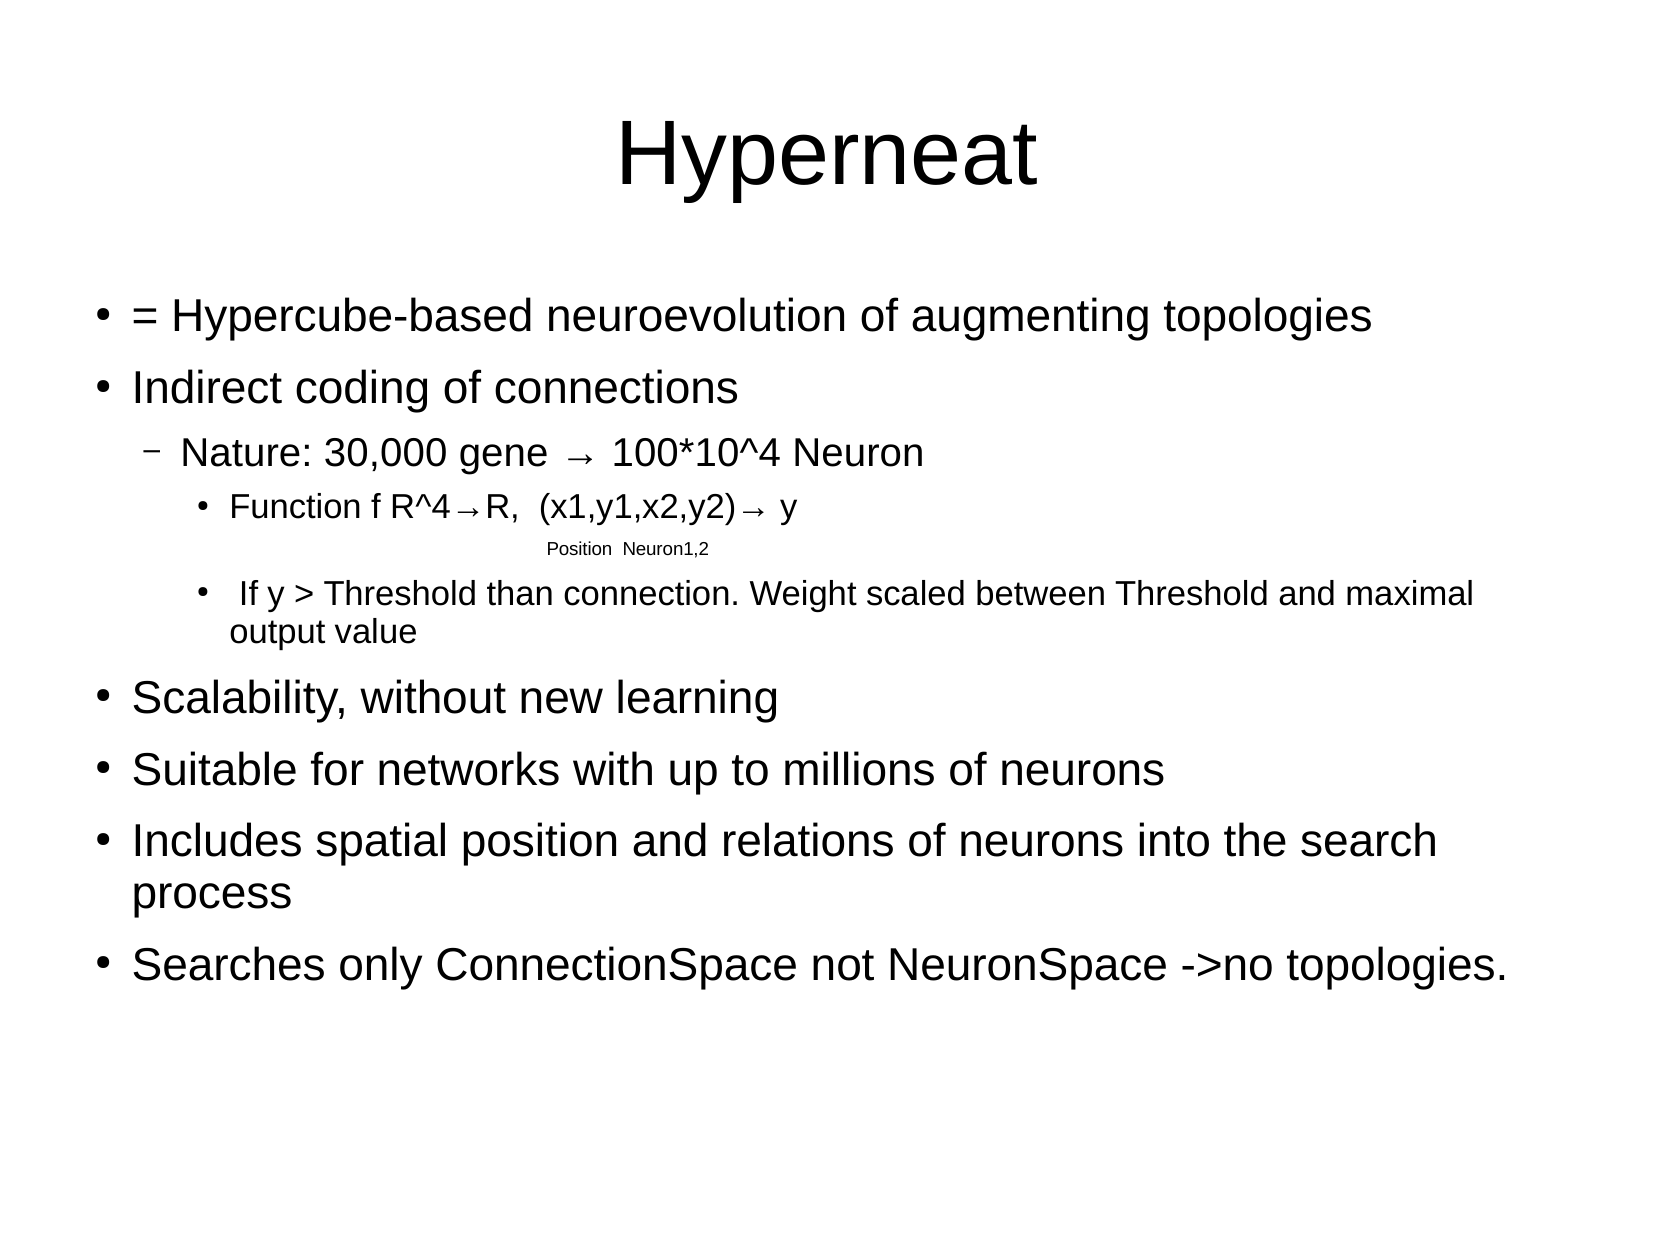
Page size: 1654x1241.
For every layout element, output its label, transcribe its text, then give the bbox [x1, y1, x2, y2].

list = Hypercube-based neuroevolution of augmenting topologies Indirect coding of connections Nature: 30,000 gene → 100*10^4 Neuron Function f R^4→R, (x1,y1,x2,y2)→ y Position Neuron1,2 If y > Threshold than connection. Weight scaled between Threshold and maximal output value Scalability, without new learning Suitable for networks with up to millions of neurons Includes spatial position and relations of neurons into the search process Searches only ConnectionSpace not NeuronSpace ->no topologies. [82, 290, 1571, 1010]
title Hyperneat [82, 49, 1571, 257]
